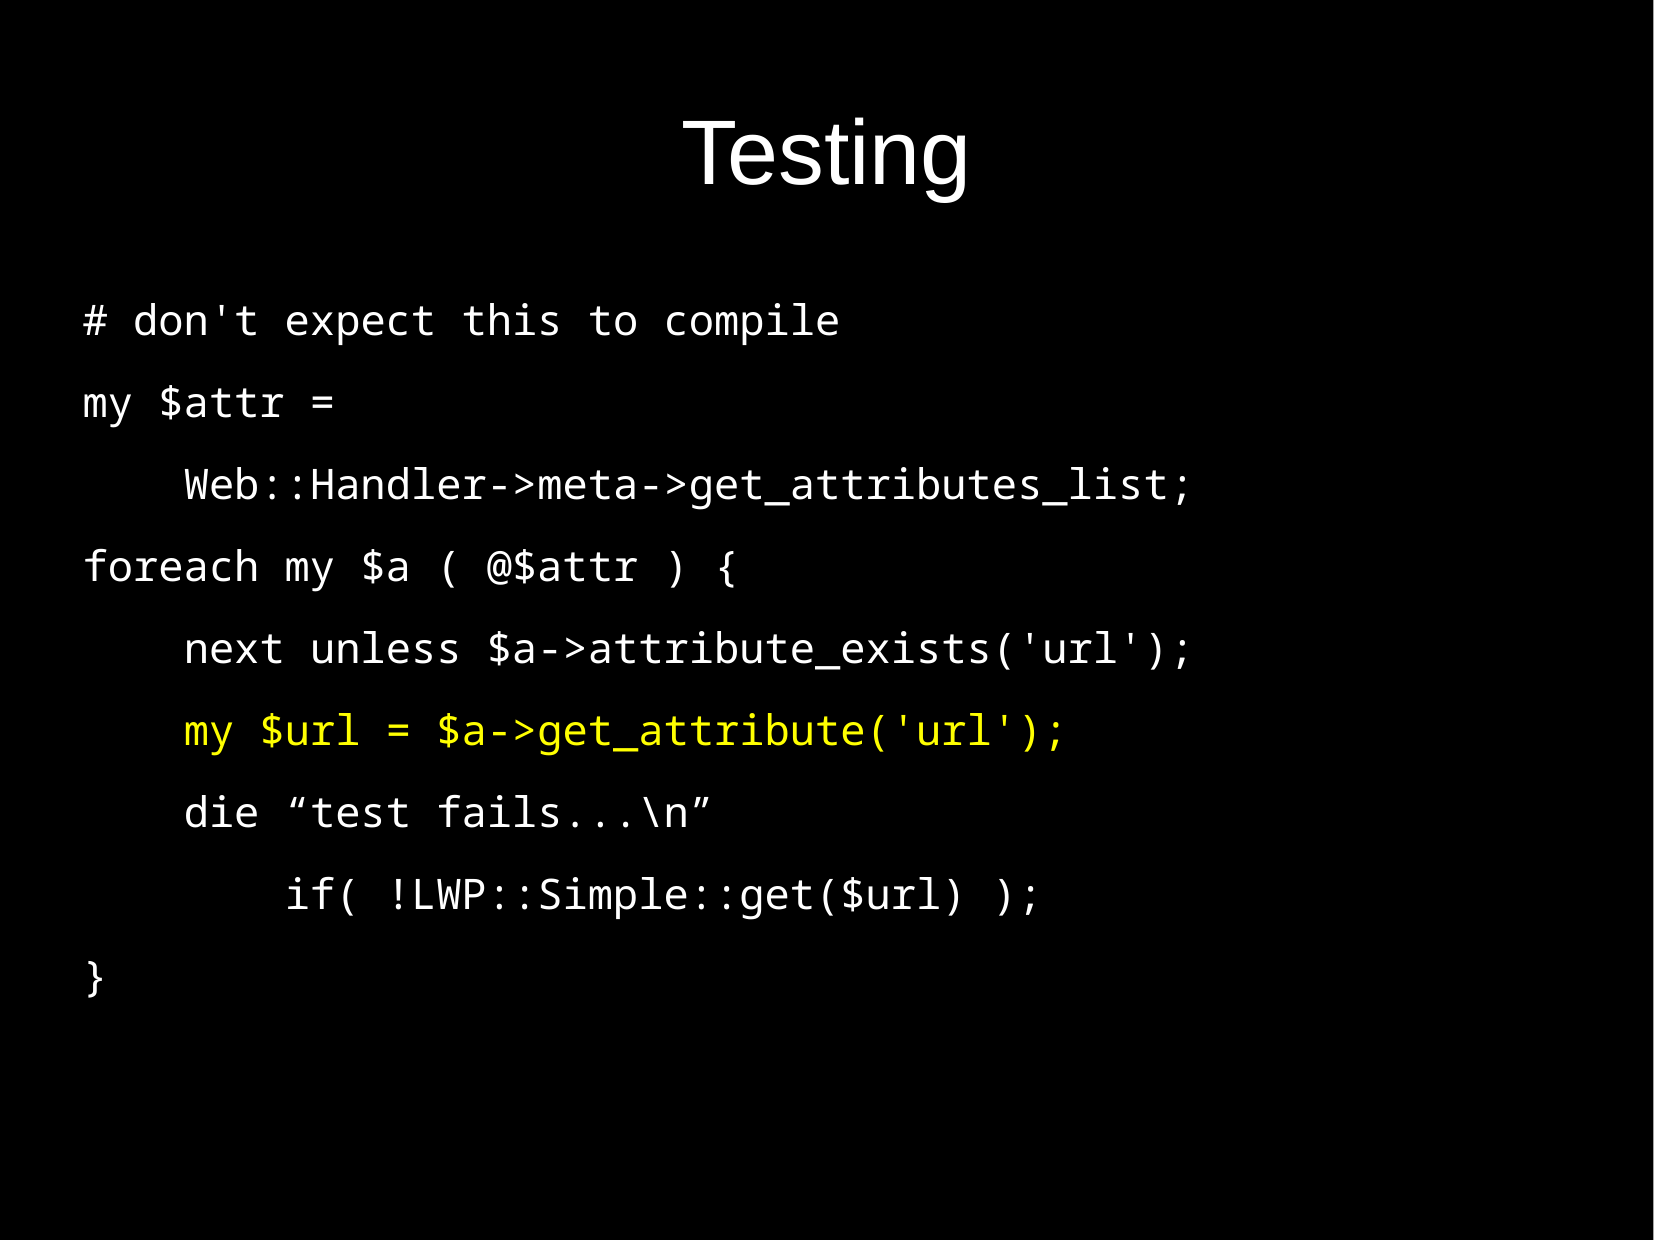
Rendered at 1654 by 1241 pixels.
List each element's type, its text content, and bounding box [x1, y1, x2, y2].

title Testing [82, 49, 1571, 257]
list # don't expect this to compile my $attr = Web::Handler->meta->get_attributes_list; foreach my $a ( @$attr ) { next unless $a->attribute_exists('url'); my $url = $a->get_attribute('url'); die “test fails...\n” if( !LWP::Simple::get($url) ); } [82, 290, 1538, 1010]
